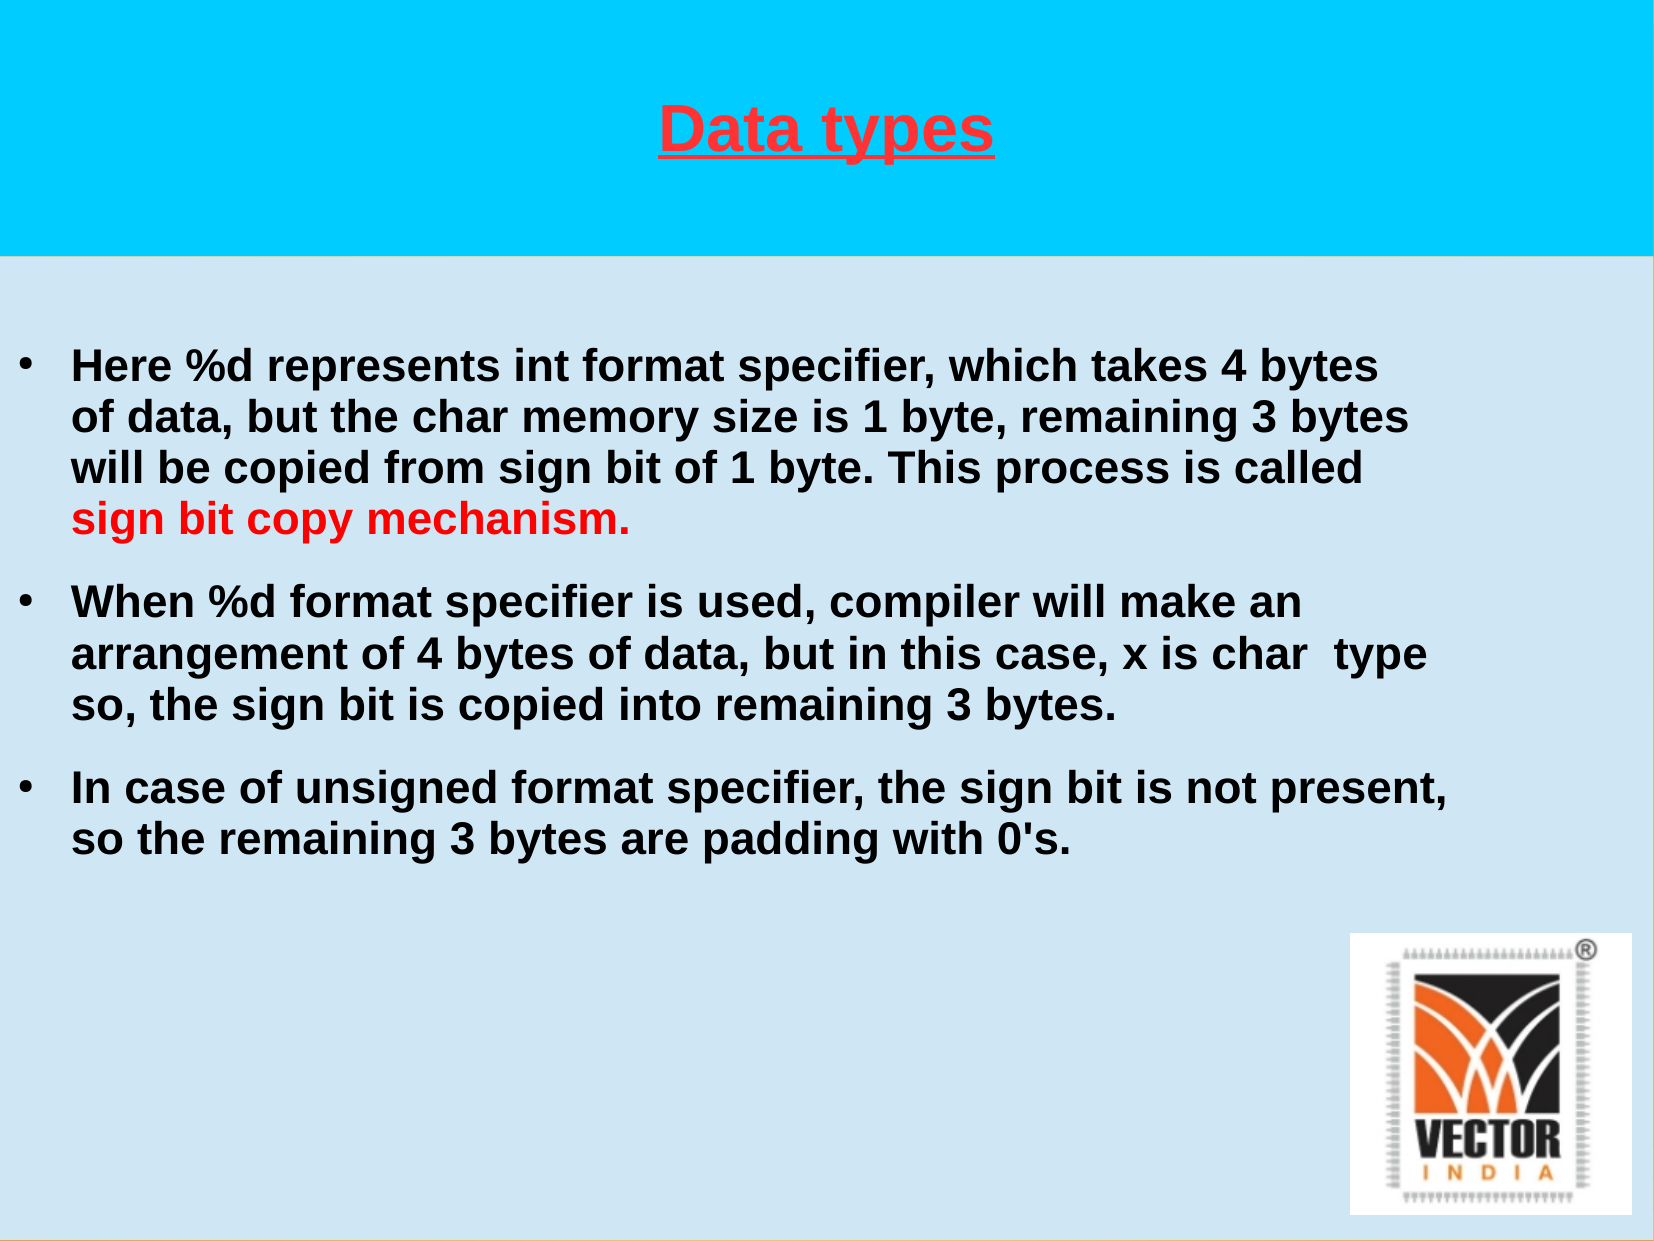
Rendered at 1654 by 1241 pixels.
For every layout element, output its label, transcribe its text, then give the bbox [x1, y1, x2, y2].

list Here %d represents int format specifier, which takes 4 bytes of data, but the char memory size is 1 byte, remaining 3 bytes will be copied from sign bit of 1 byte. This process is called sign bit copy mechanism. When %d format specifier is used, compiler will make an arrangement of 4 bytes of data, but in this case, x is char type so, the sign bit is copied into remaining 3 bytes. In case of unsigned format specifier, the sign bit is not present, so the remaining 3 bytes are padding with 0's. [0, 256, 1654, 1241]
title Data types [0, 0, 1654, 256]
picture [1350, 933, 1632, 1216]
